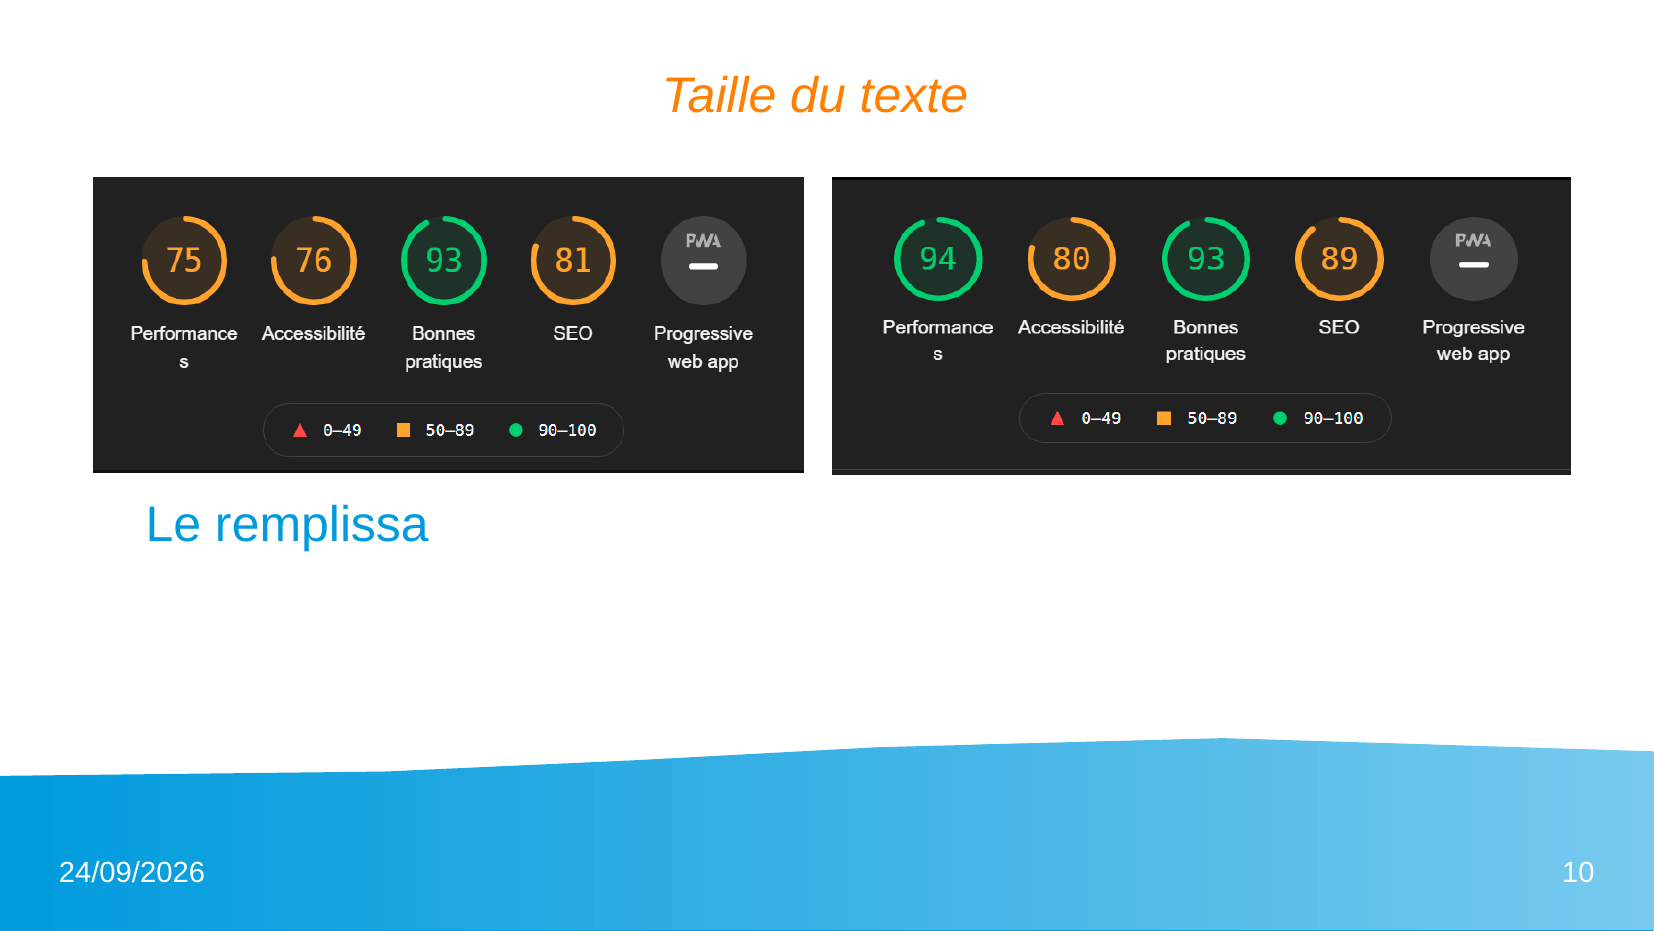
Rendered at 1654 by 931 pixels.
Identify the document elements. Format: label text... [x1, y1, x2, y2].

title Taille du texte [93, 0, 1570, 178]
picture [832, 177, 1571, 475]
picture [93, 177, 804, 473]
list Le remplissa [74, 496, 1611, 721]
